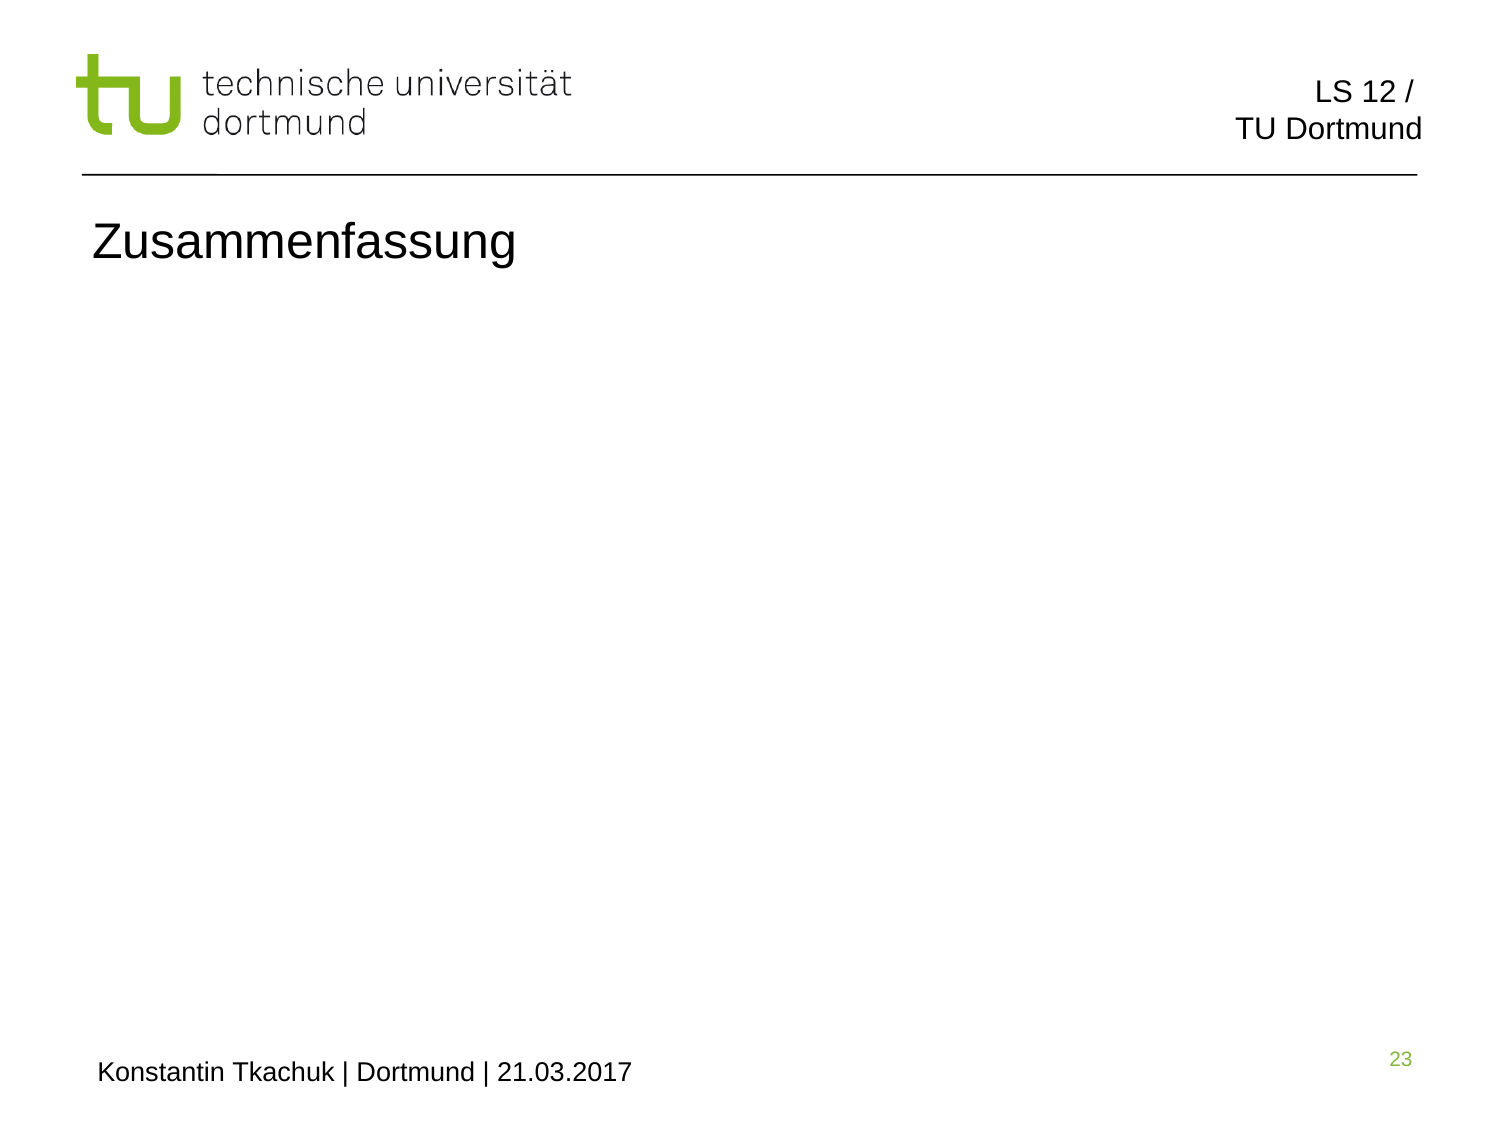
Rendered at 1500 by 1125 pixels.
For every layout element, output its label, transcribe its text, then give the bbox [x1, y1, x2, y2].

picture [76, 54, 573, 145]
title Zusammenfassung [77, 183, 1411, 295]
text_box Konstantin Tkachuk | Dortmund | 21.03.2017 [82, 1046, 733, 1083]
